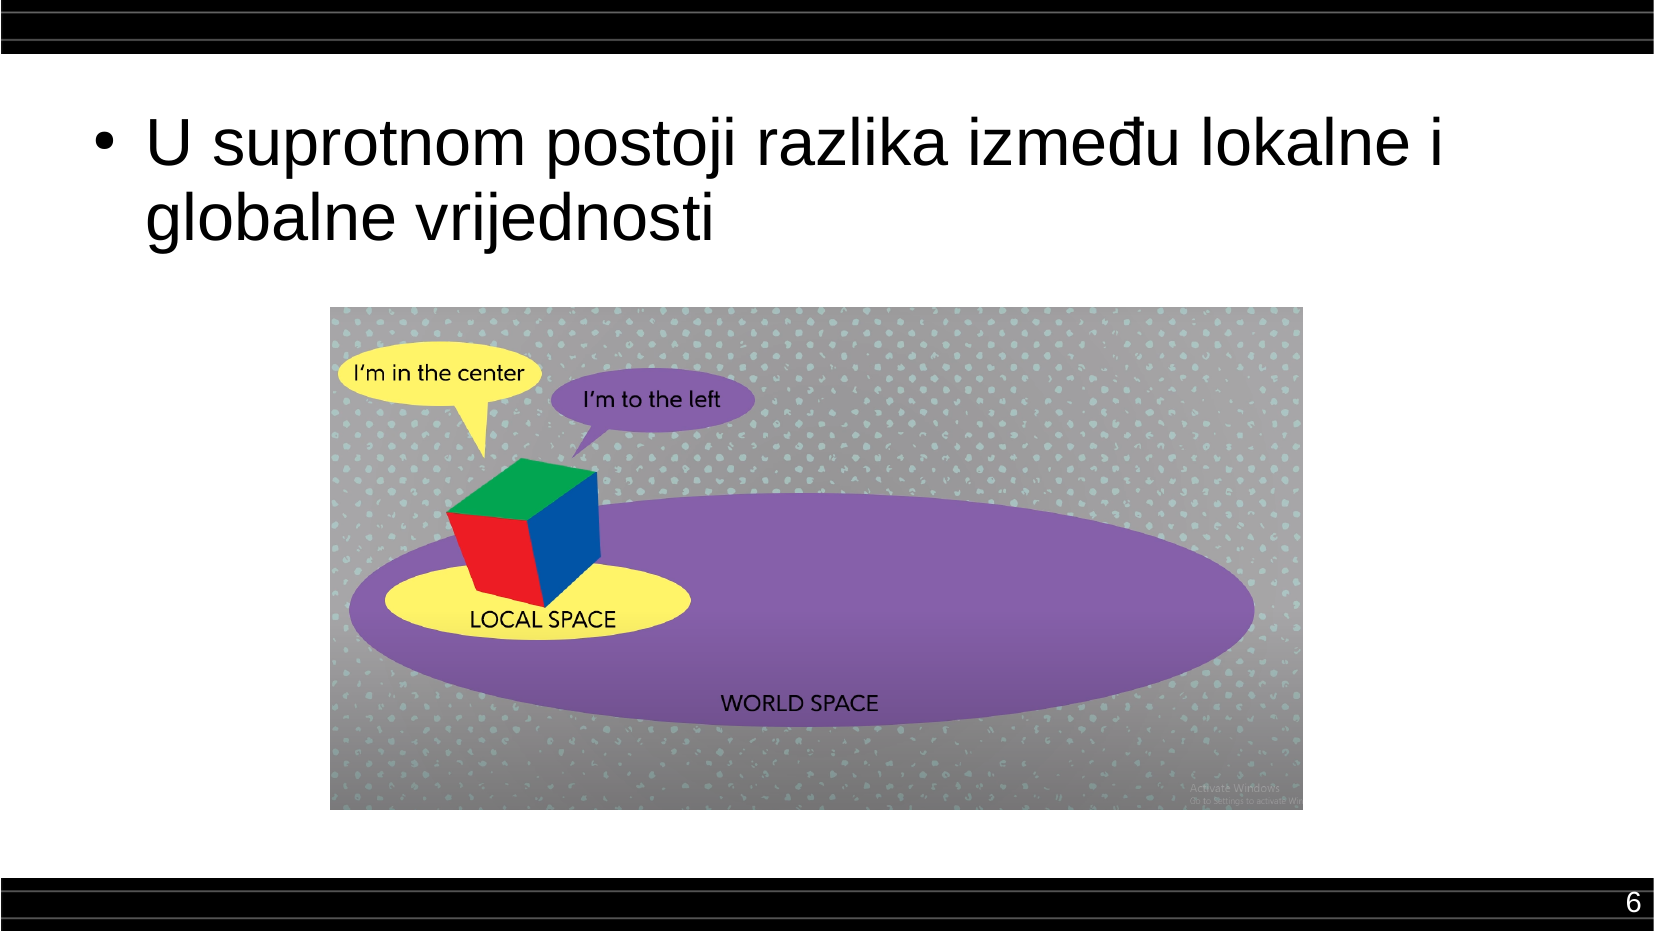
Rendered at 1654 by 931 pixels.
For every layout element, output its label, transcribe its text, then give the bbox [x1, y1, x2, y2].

picture [1, 0, 1654, 54]
picture [1, 878, 1654, 931]
picture [330, 307, 1303, 811]
list U suprotnom postoji razlika između lokalne i globalne vrijednosti [75, 105, 1564, 591]
